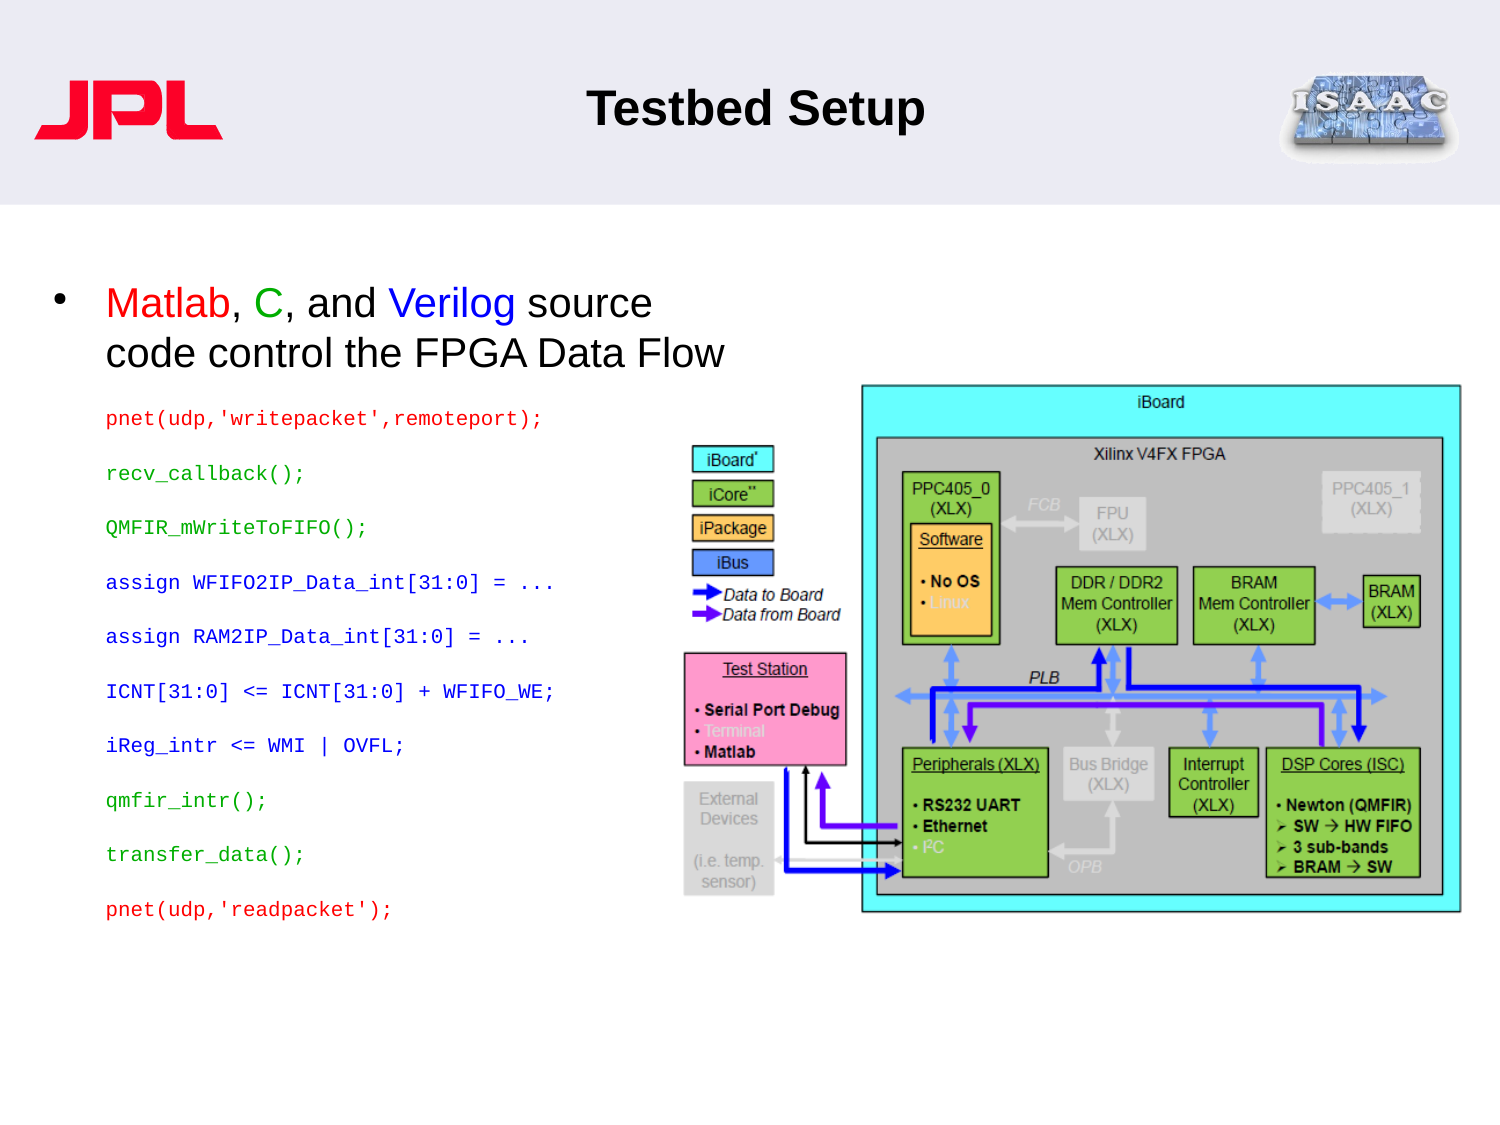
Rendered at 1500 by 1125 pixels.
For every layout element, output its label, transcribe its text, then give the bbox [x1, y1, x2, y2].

picture [1288, 49, 1463, 168]
picture [671, 382, 1467, 919]
list Matlab, C, and Verilog source code control the FPGA Data Flow pnet(udp,'writepacket',remoteport); recv_callback(); QMFIR_mWriteToFIFO(); assign WFIFO2IP_Data_int[31:0] = ... assign RAM2IP_Data_int[31:0] = ... ICNT[31:0] <= ICNT[31:0] + WFIFO_WE; iReg_intr <= WMI | OVFL; qmfir_intr(); transfer_data(); pnet(udp,'readpacket'); [19, 260, 745, 1036]
title Testbed Setup [225, 0, 1288, 188]
